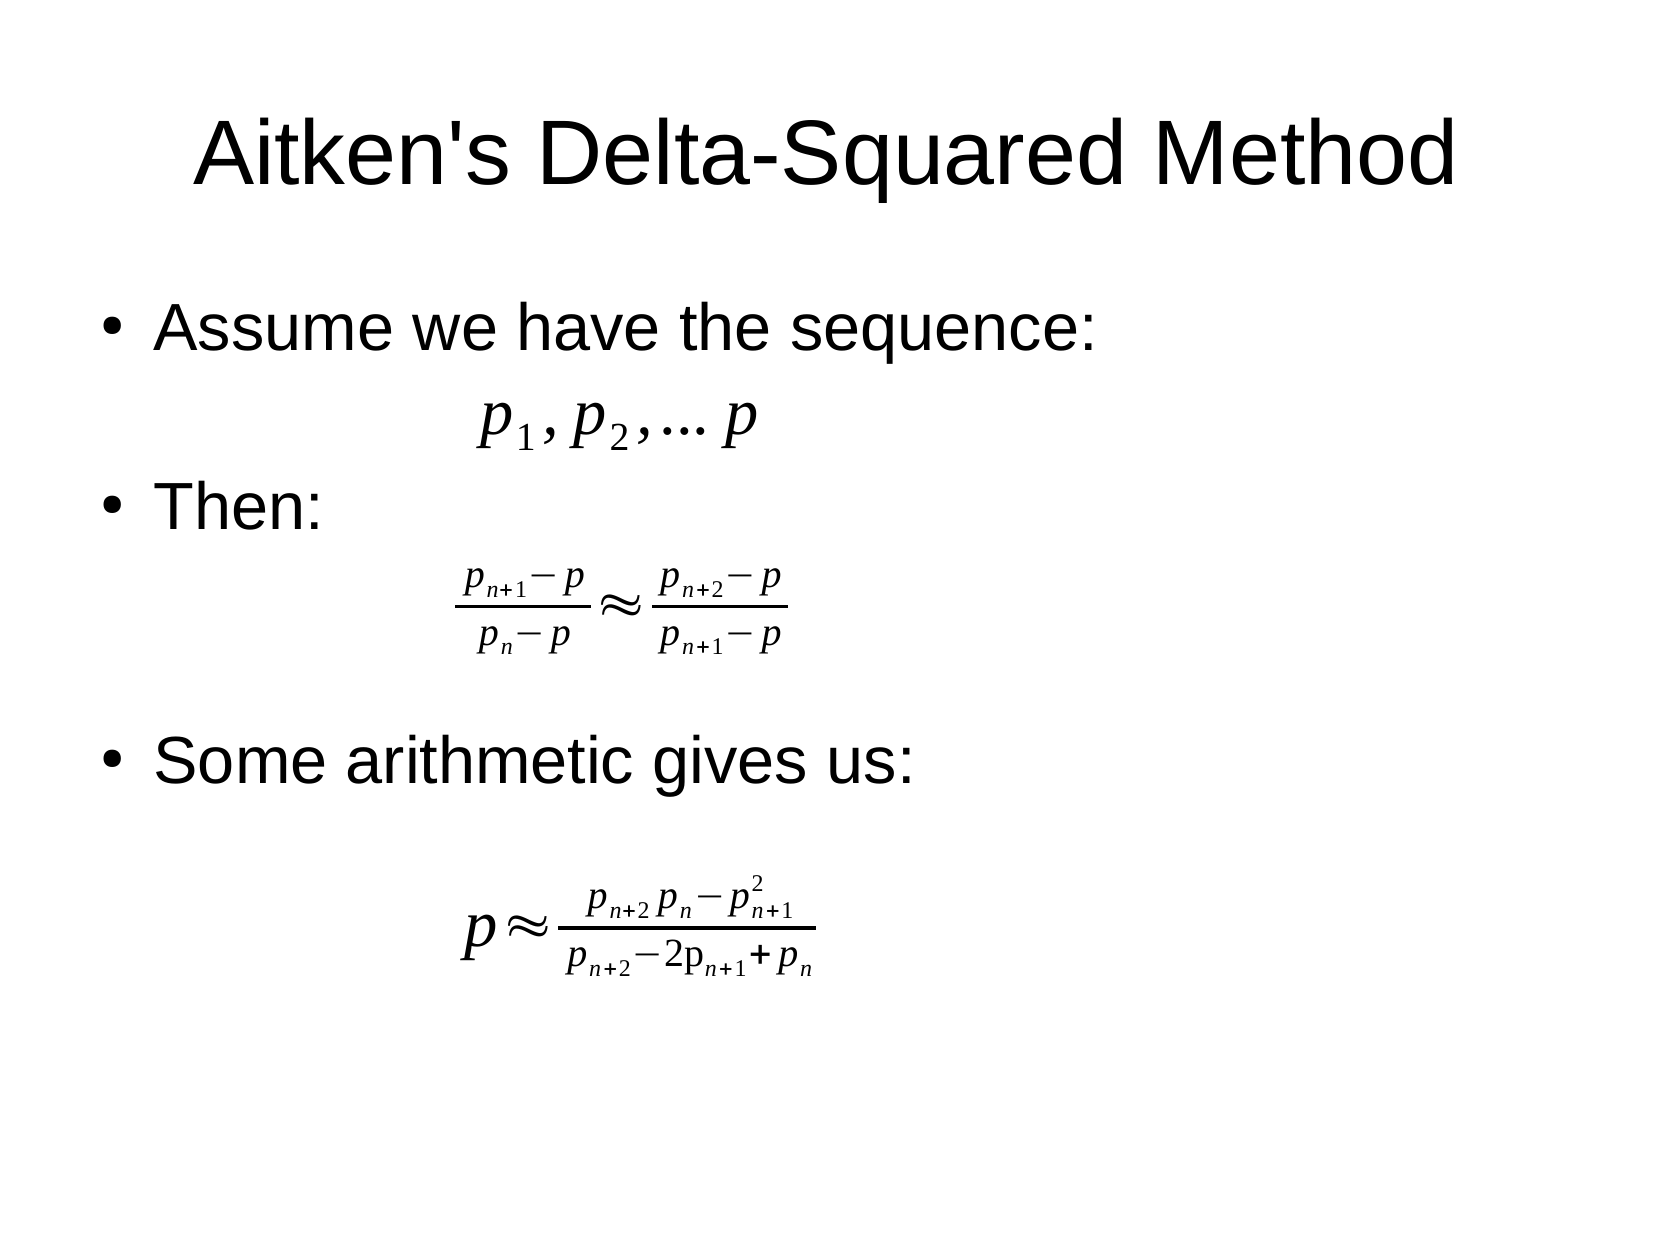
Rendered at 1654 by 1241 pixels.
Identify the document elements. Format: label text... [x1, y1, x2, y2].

chart [447, 551, 796, 661]
chart [451, 870, 826, 982]
chart [467, 375, 766, 459]
title Aitken's Delta-Squared Method [82, 49, 1571, 257]
list Assume we have the sequence: Then: Some arithmetic gives us: [82, 290, 1571, 1010]
